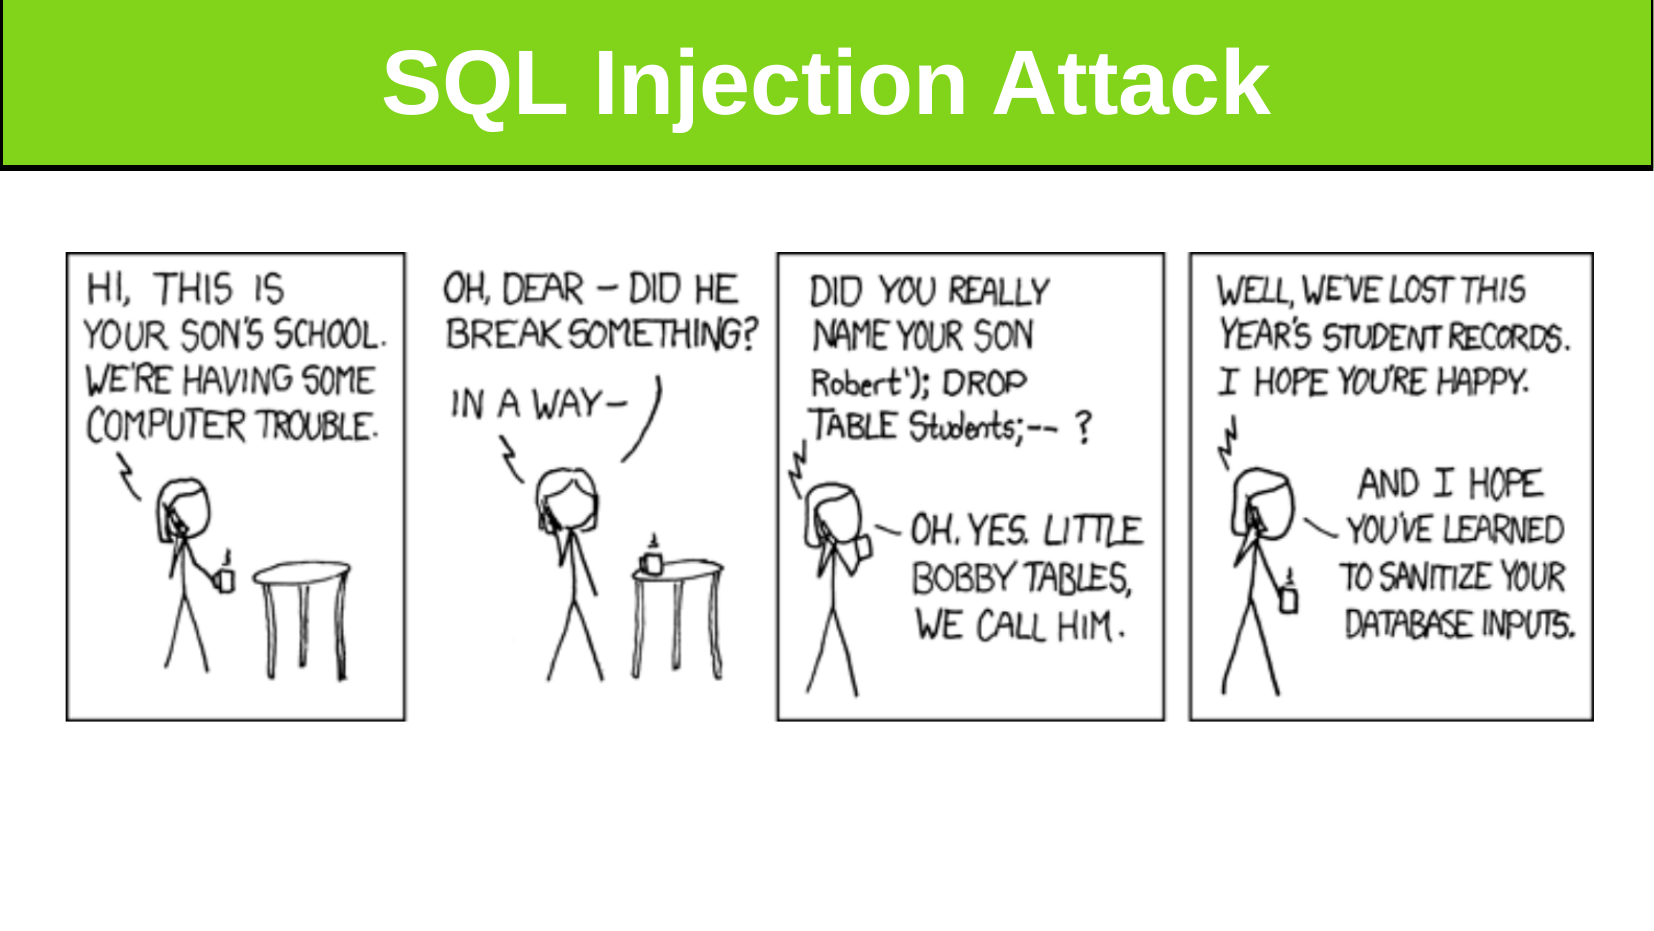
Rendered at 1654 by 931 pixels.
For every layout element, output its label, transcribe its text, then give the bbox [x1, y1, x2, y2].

picture [49, 227, 1619, 755]
title SQL Injection Attack [0, 0, 1654, 169]
